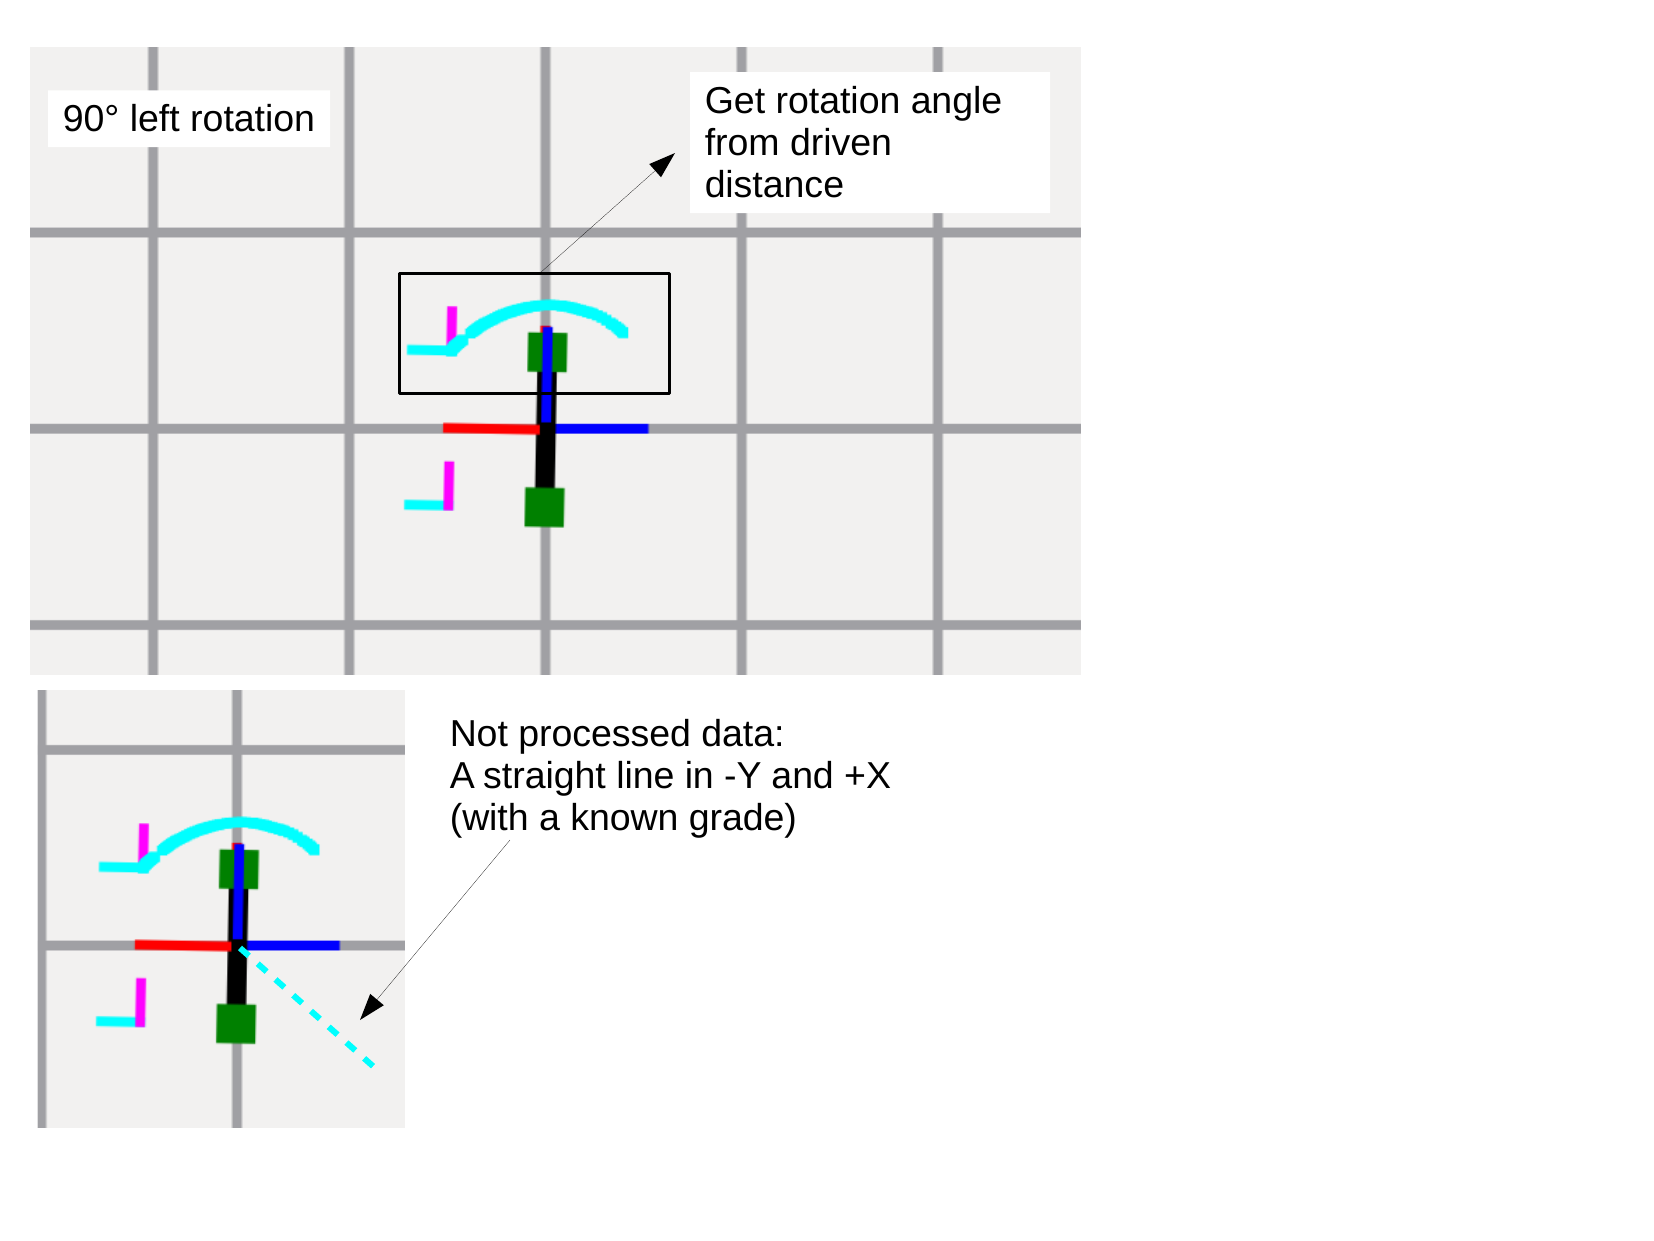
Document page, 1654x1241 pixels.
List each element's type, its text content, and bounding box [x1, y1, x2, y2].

picture [30, 47, 1081, 676]
text_box 90° left rotation [48, 90, 331, 148]
text_box Get rotation angle from driven distance [690, 72, 1051, 214]
picture [37, 690, 406, 1128]
text_box Not processed data: A straight line in -Y and +X (with a known grade) [435, 705, 961, 846]
